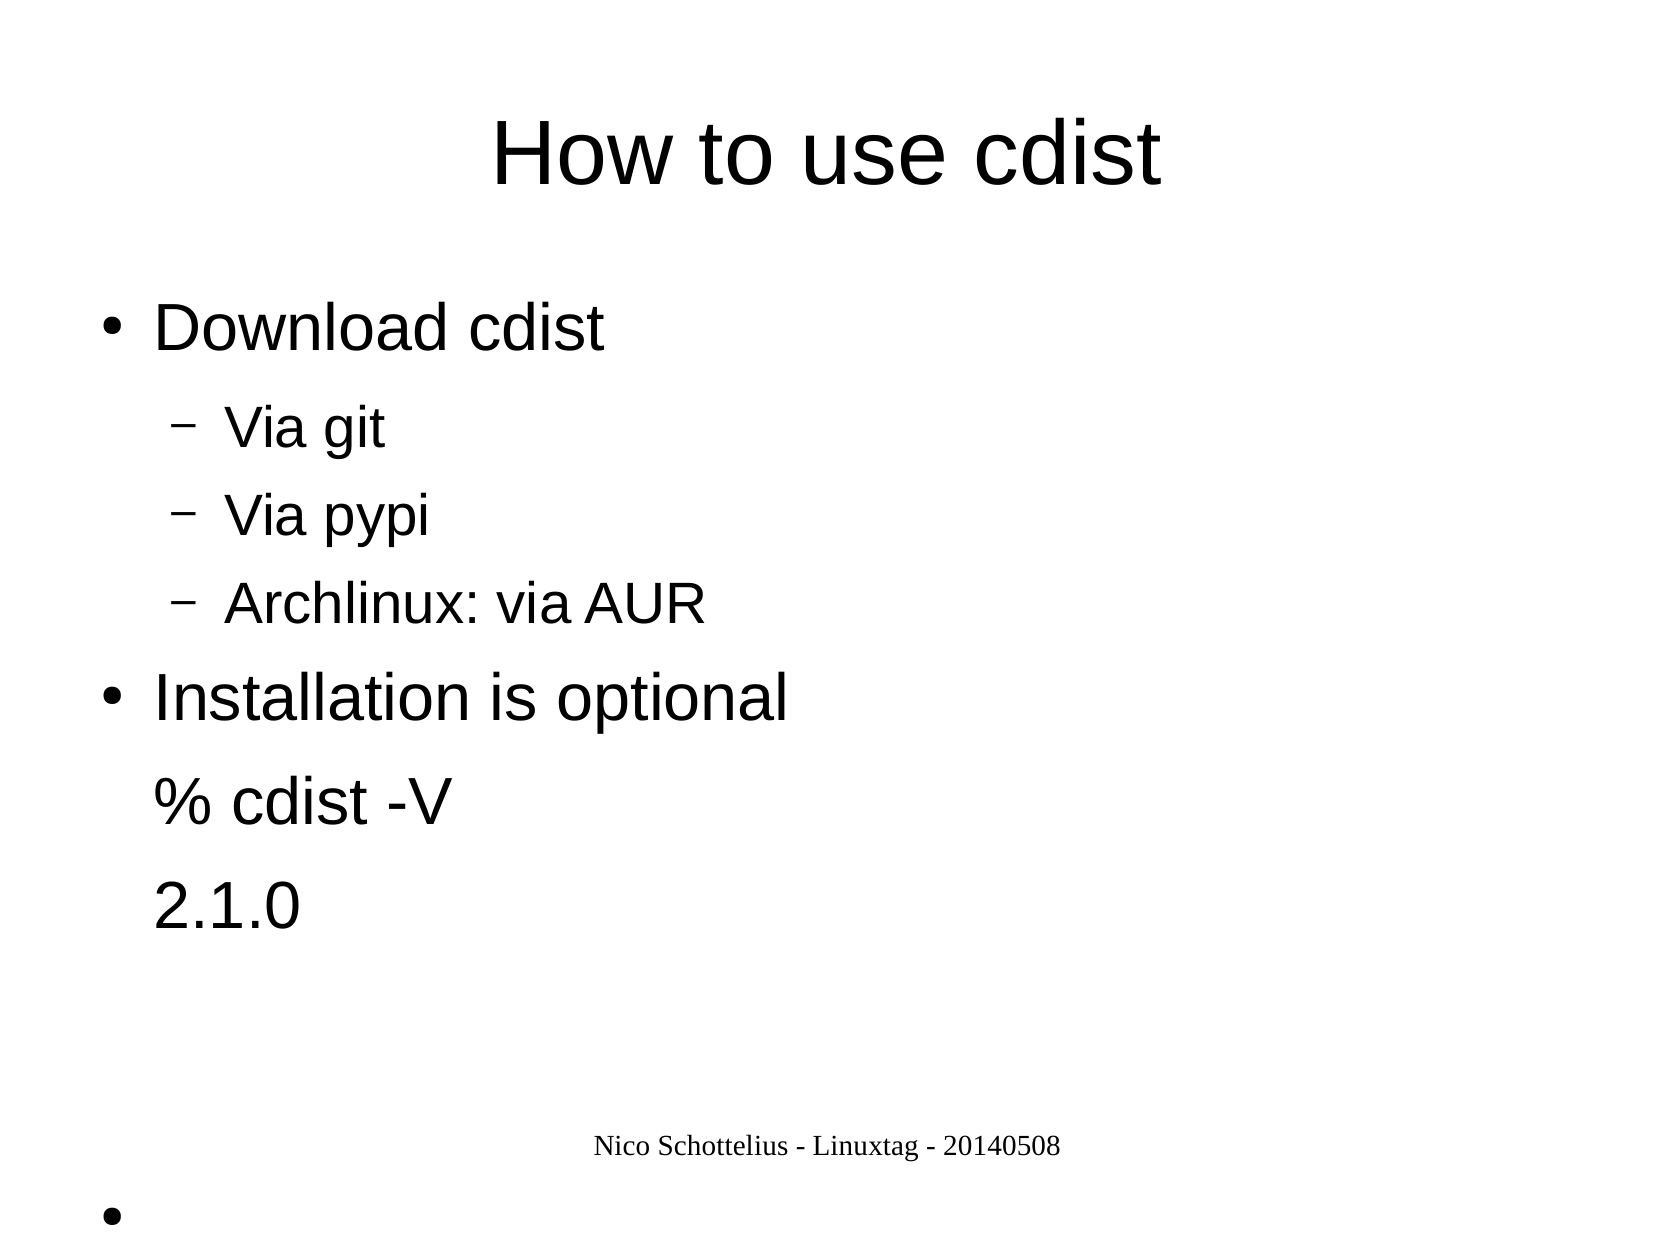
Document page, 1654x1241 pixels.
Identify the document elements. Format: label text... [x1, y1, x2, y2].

list Download cdist Via git Via pypi Archlinux: via AUR Installation is optional % cdist -V 2.1.0 [82, 290, 1538, 1010]
title How to use cdist [82, 49, 1571, 257]
